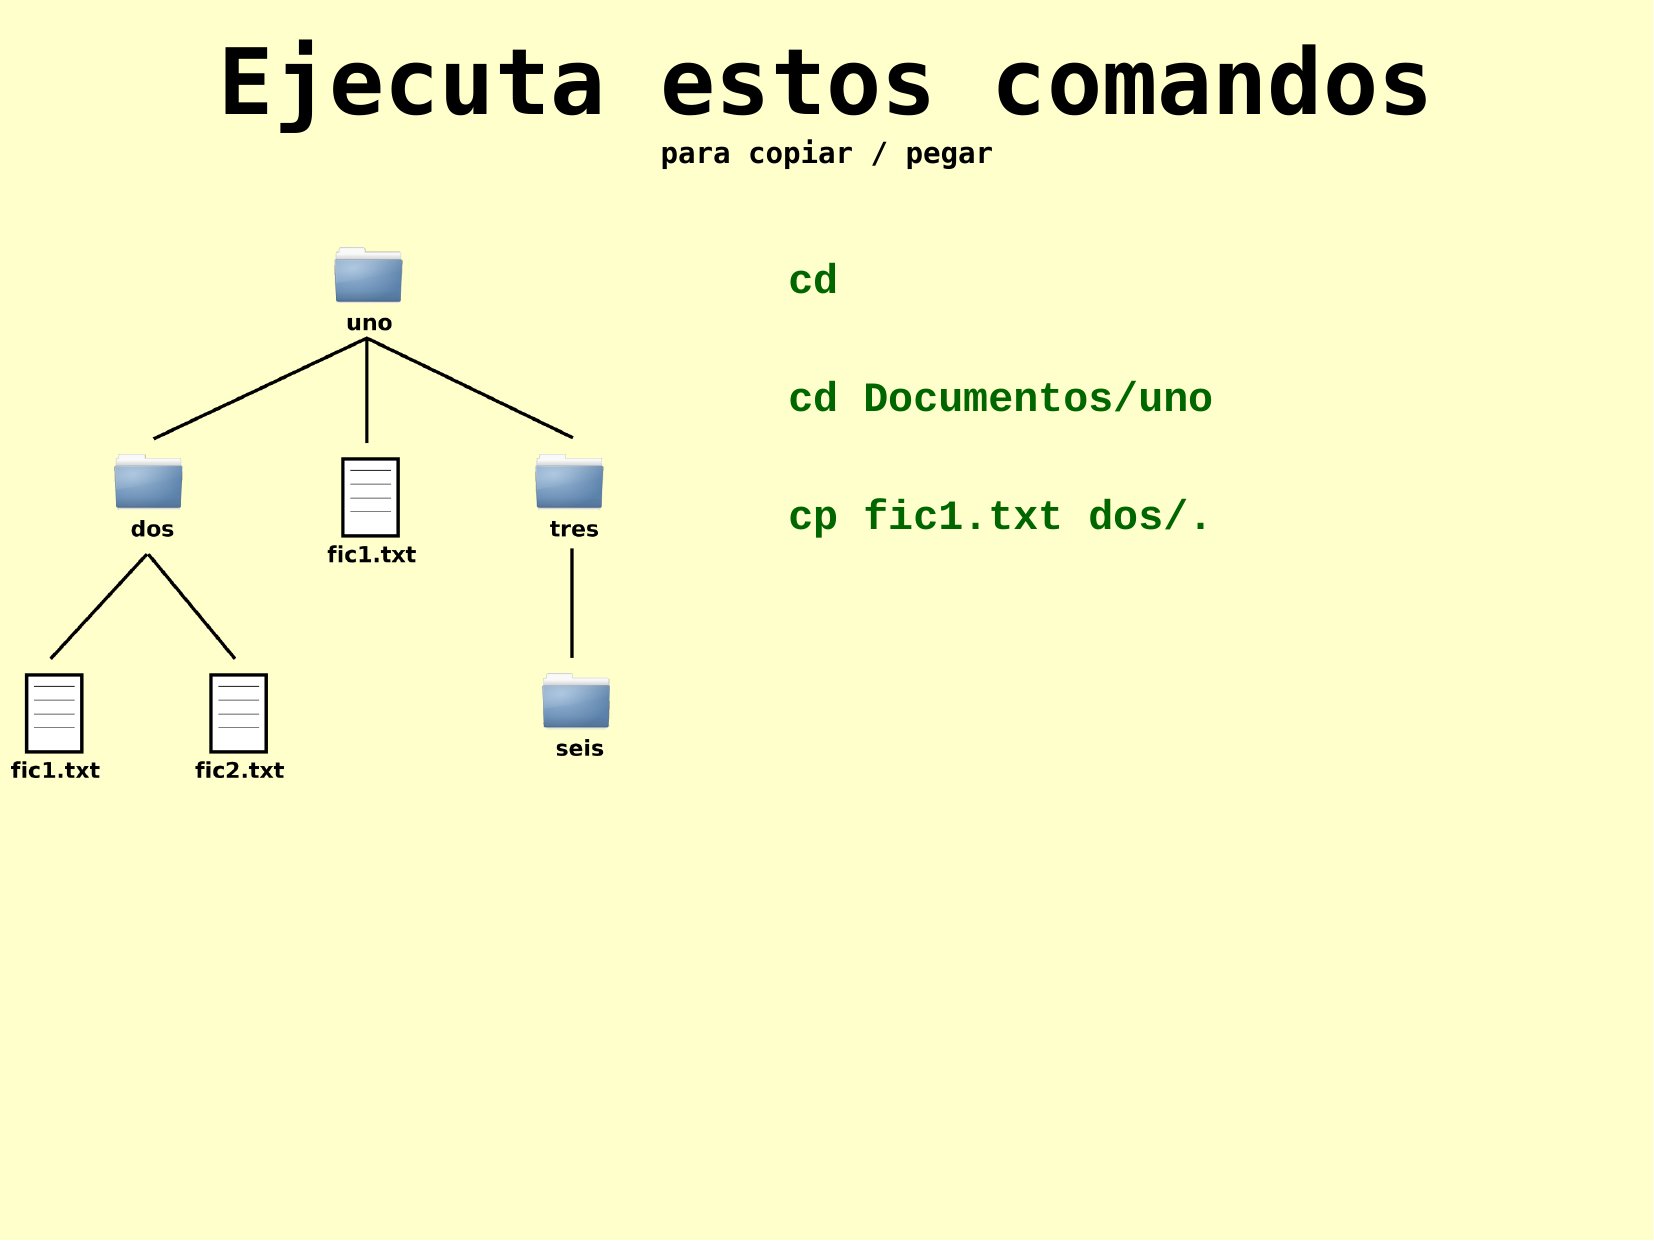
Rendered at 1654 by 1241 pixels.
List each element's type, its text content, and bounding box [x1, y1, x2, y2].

text_box cp fic1.txt dos/. [773, 487, 1654, 567]
title Ejecuta estos comandos para copiar / pegar [82, 0, 1571, 204]
text_box cd Documentos/uno [773, 369, 1654, 449]
text_box cd [773, 251, 1654, 331]
picture [11, 247, 610, 778]
